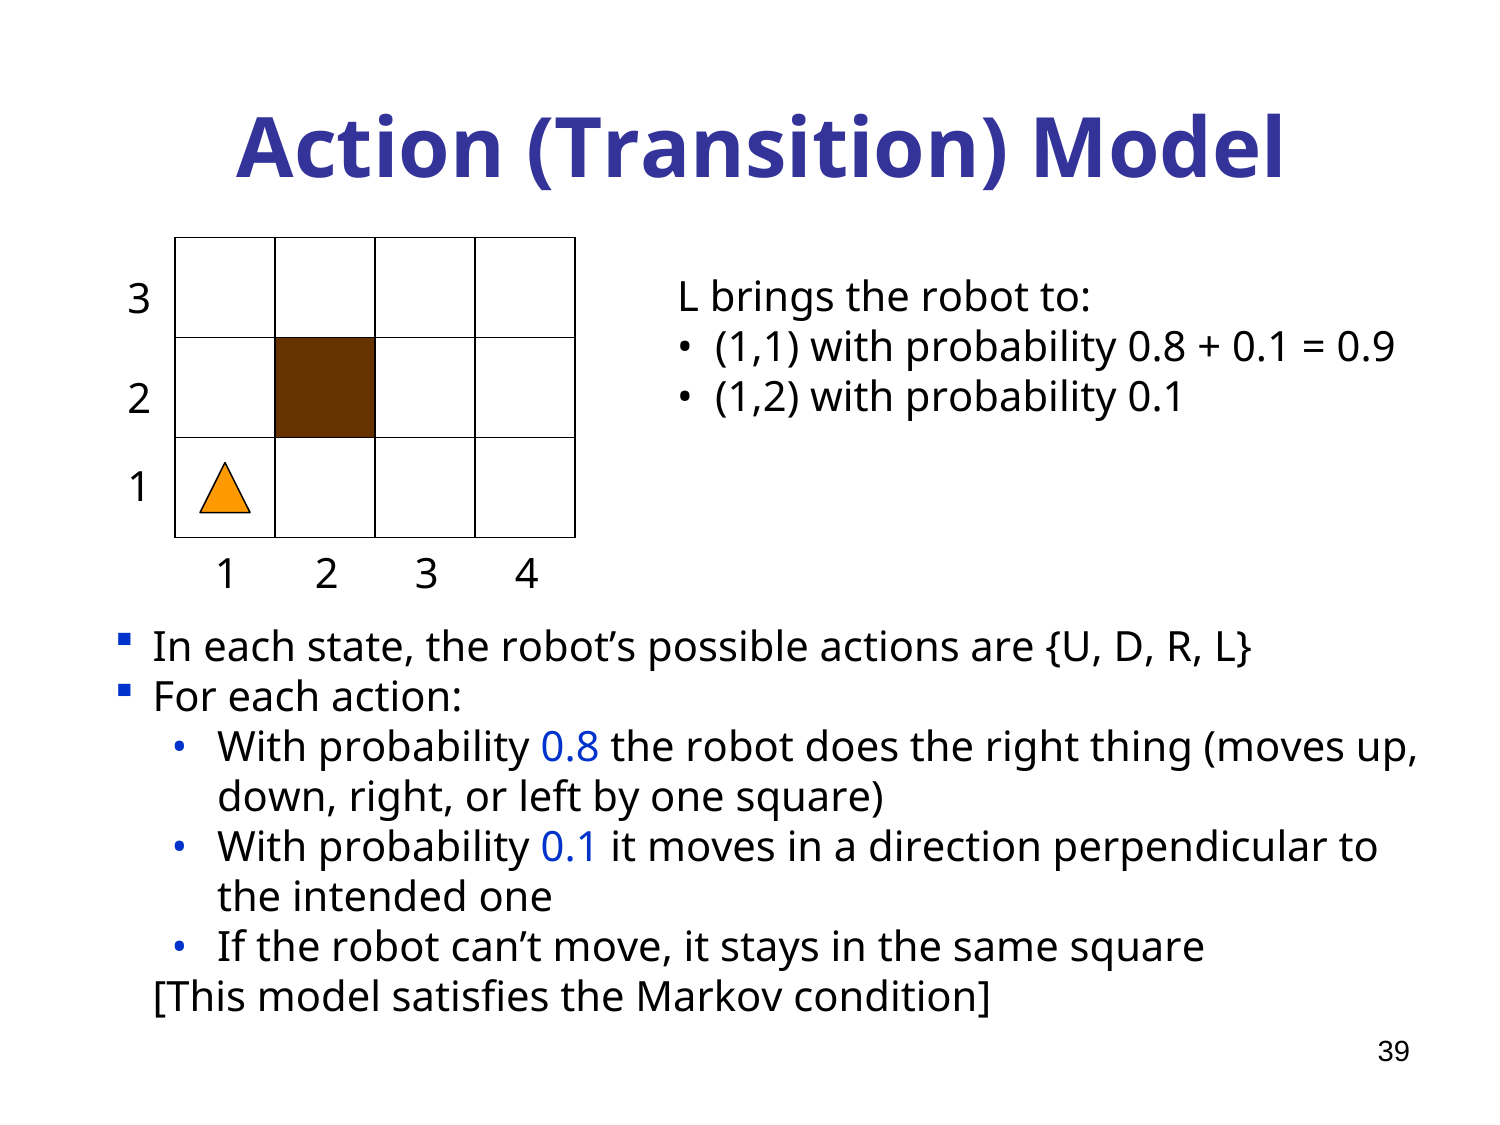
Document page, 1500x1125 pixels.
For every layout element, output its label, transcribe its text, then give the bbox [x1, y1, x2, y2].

text_box 3 [112, 264, 167, 330]
text_box 1 [200, 539, 254, 605]
text_box 3 [399, 539, 454, 605]
text_box [200, 462, 251, 513]
title Action (Transition) Model [99, 49, 1425, 238]
text_box 2 [300, 539, 354, 605]
text_box [274, 337, 375, 438]
text_box 2 [112, 364, 167, 430]
text_box L brings the robot to: (1,1) with probability 0.8 + 0.1 = 0.9 (1,2) with probability 0.1 [662, 262, 1412, 428]
text_box 4 [500, 539, 554, 605]
text_box In each state, the robot’s possible actions are {U, D, R, L} For each action: With probability 0.8 the robot does the right thing (moves up, down, right, or left by one square) With probability 0.1 it moves in a direction perpendicular to the intended one If the robot can’t move, it stays in the same square [This model satisfies the Markov condition] [99, 612, 1451, 1029]
text_box <number> [1074, 1024, 1426, 1103]
text_box 1 [112, 451, 167, 518]
